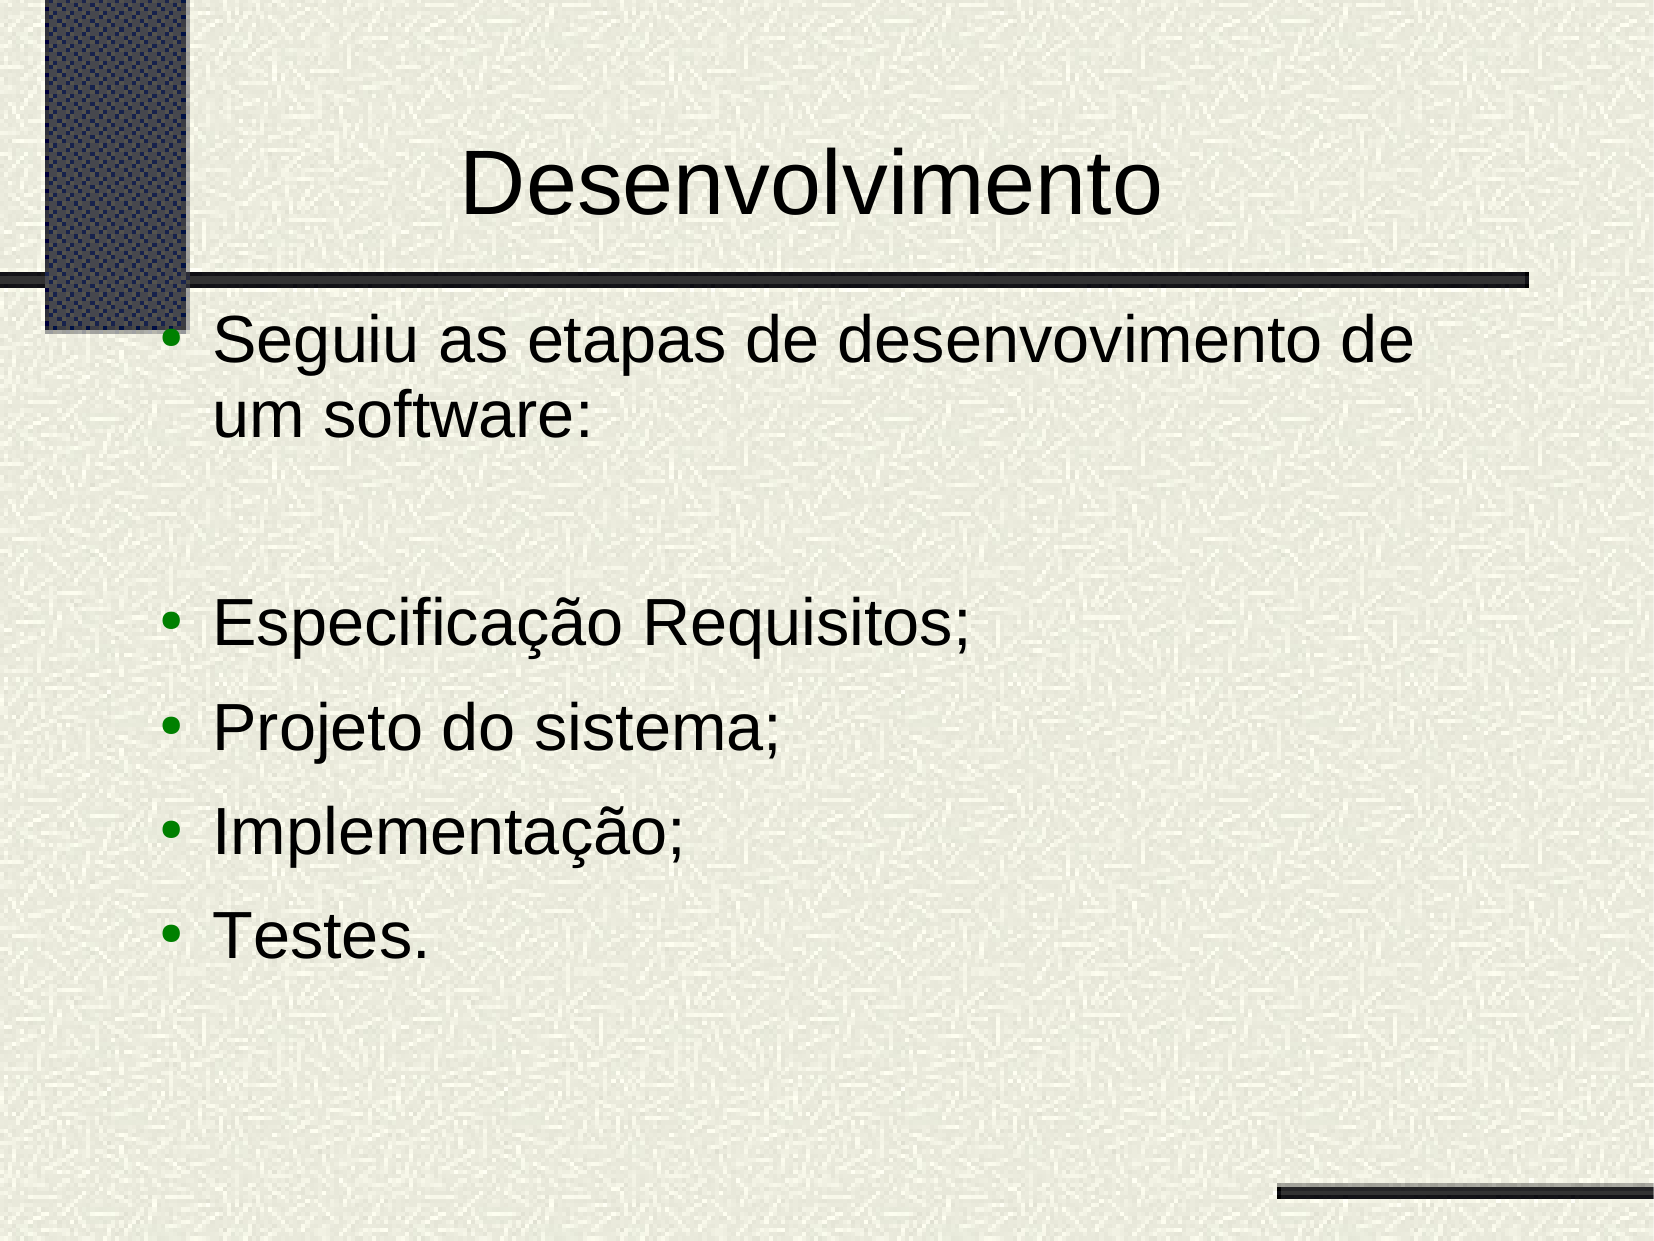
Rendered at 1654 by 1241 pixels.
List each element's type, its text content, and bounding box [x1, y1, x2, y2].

list Seguiu as etapas de desenvovimento de um software: Especificação Requisitos; Projeto do sistema; Implementação; Testes. [141, 302, 1506, 1016]
picture [0, 0, 1654, 1241]
title Desenvolvimento [118, 78, 1506, 287]
